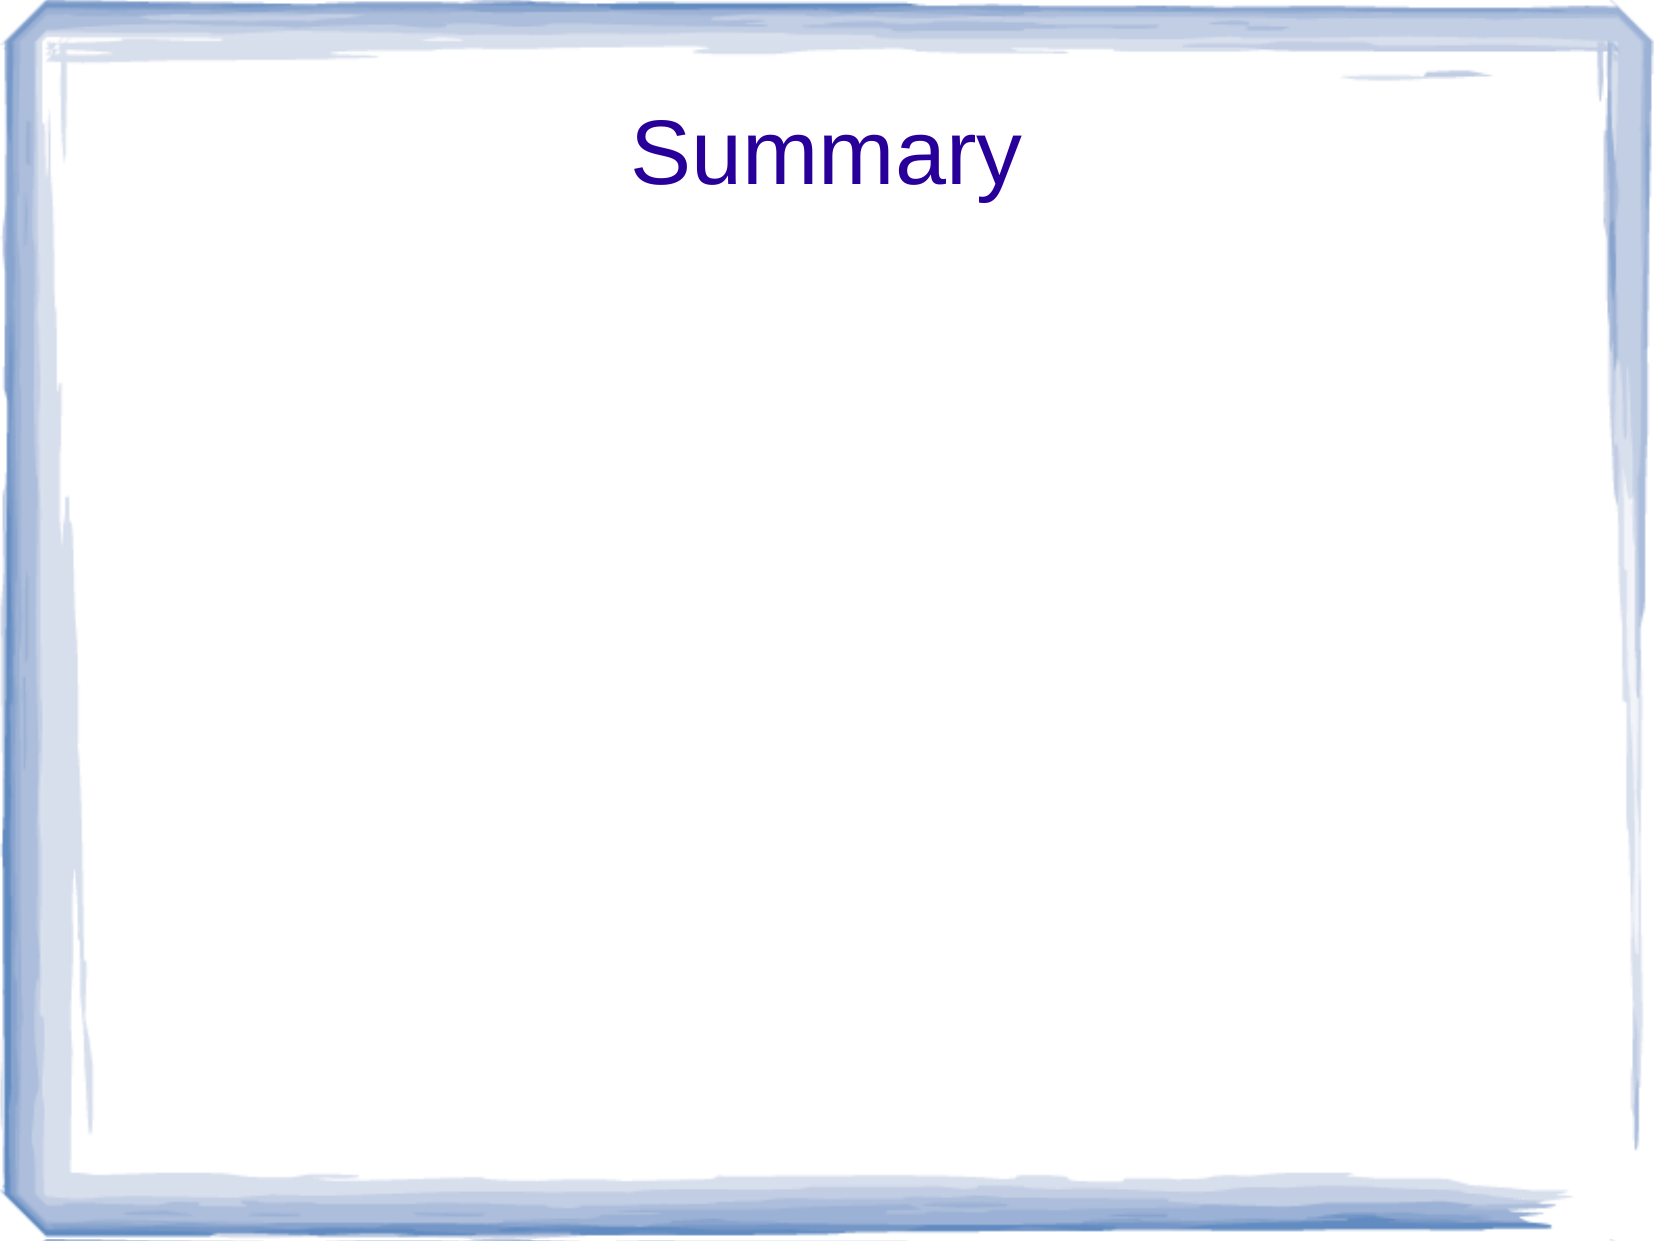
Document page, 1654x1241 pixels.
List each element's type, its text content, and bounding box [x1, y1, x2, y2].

picture [0, 0, 1654, 1241]
title Summary [82, 49, 1571, 257]
